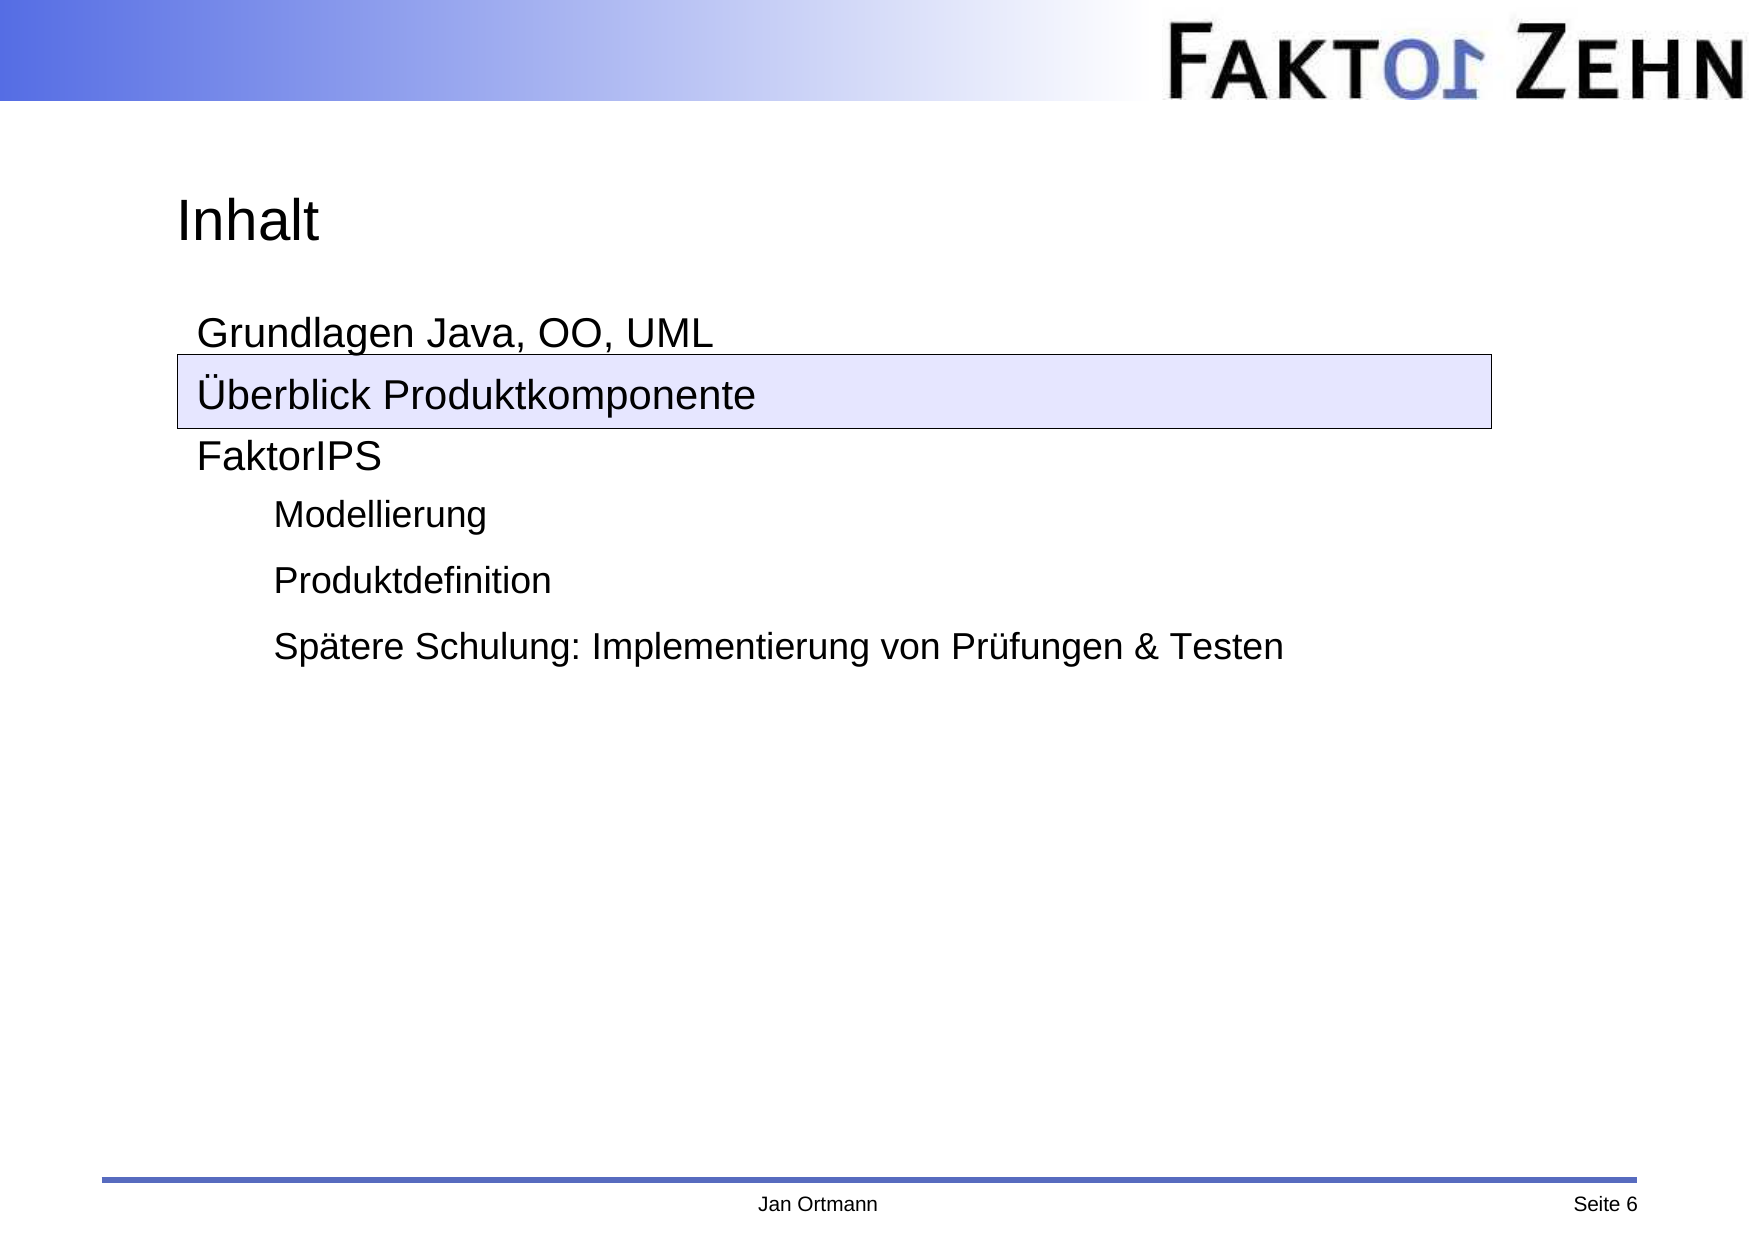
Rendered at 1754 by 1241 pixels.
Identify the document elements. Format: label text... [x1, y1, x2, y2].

list Grundlagen Java, OO, UML Überblick Produktkomponente FaktorIPS Modellierung Produktdefinition Spätere Schulung: Implementierung von Prüfungen & Testen [179, 310, 1576, 1078]
title Inhalt [176, 143, 1574, 297]
picture [1162, 7, 1752, 100]
